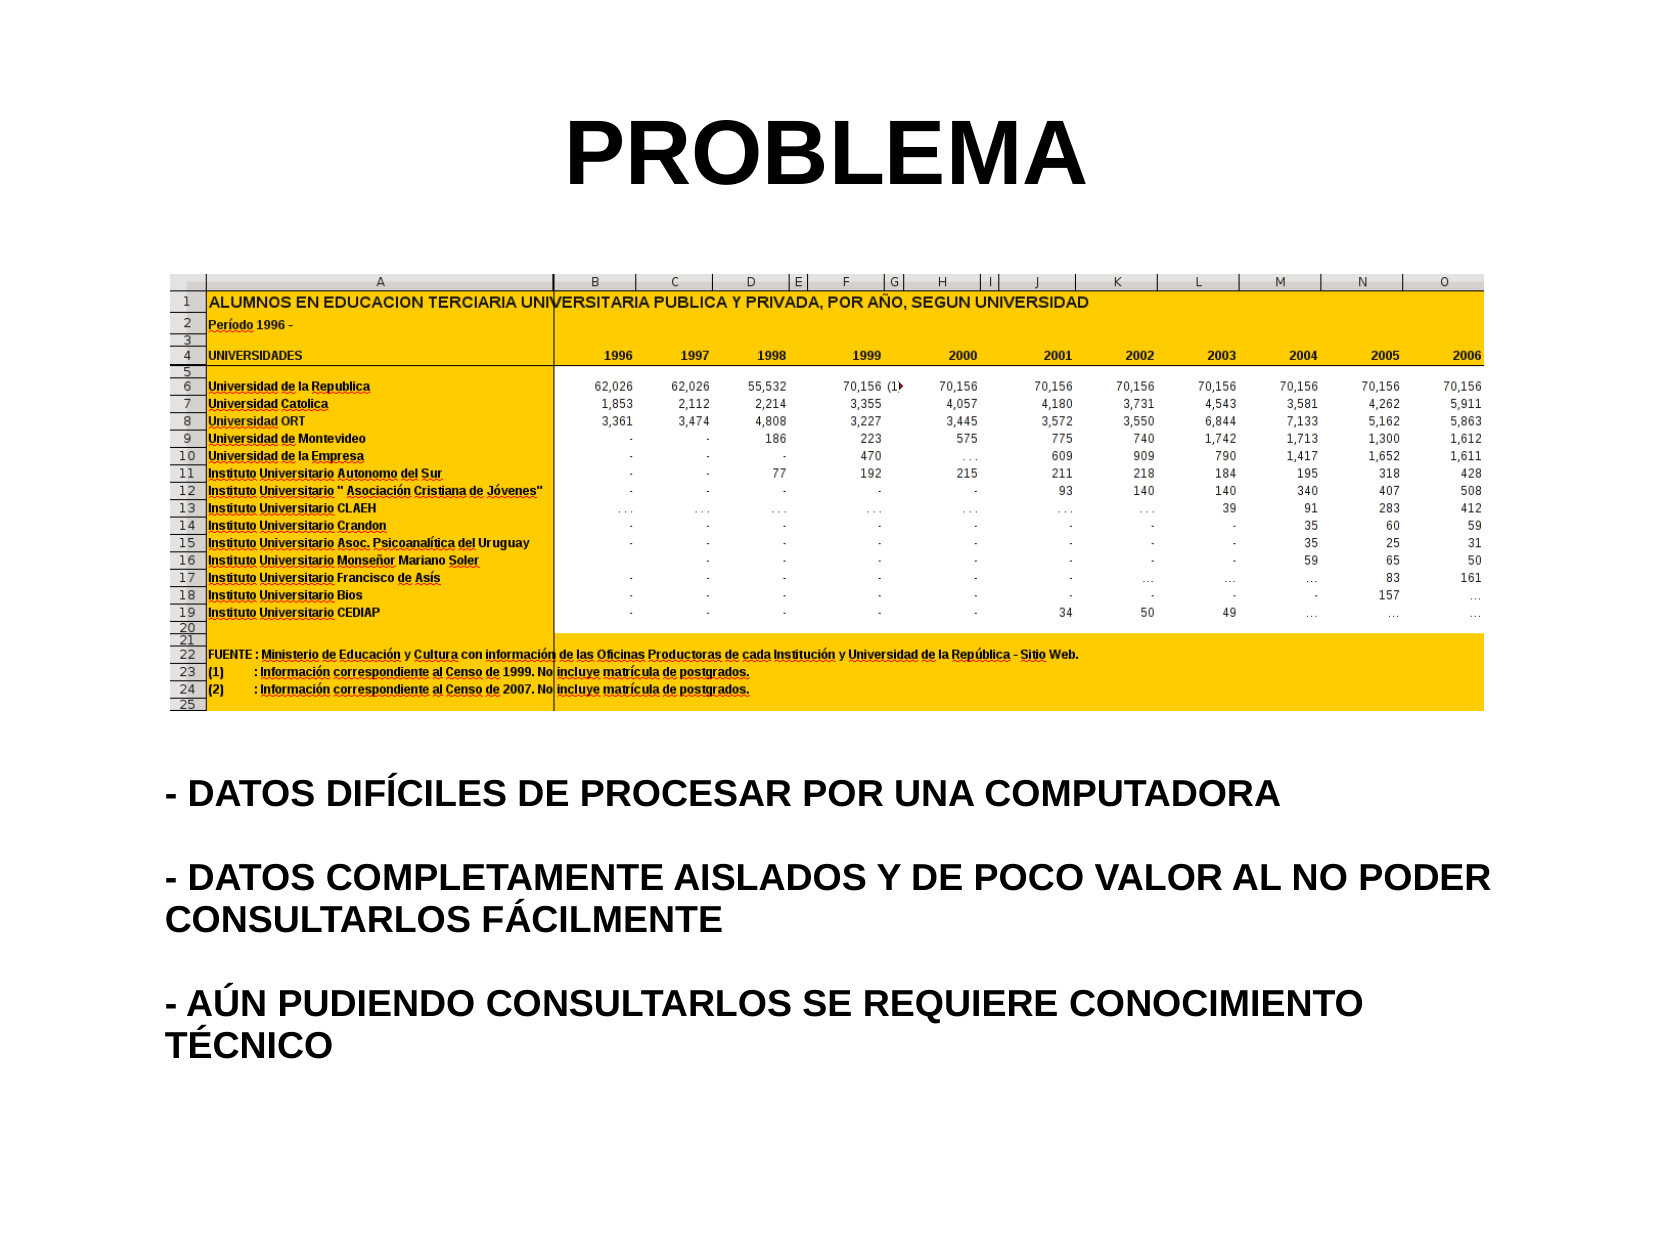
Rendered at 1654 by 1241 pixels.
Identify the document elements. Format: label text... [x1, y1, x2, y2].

picture [170, 274, 1484, 711]
text_box - DATOS DIFÍCILES DE PROCESAR POR UNA COMPUTADORA - DATOS COMPLETAMENTE AISLADOS Y DE POCO VALOR AL NO PODER CONSULTARLOS FÁCILMENTE - AÚN PUDIENDO CONSULTARLOS SE REQUIERE CONOCIMIENTO TÉCNICO [150, 765, 1531, 1074]
title PROBLEMA [82, 49, 1571, 257]
